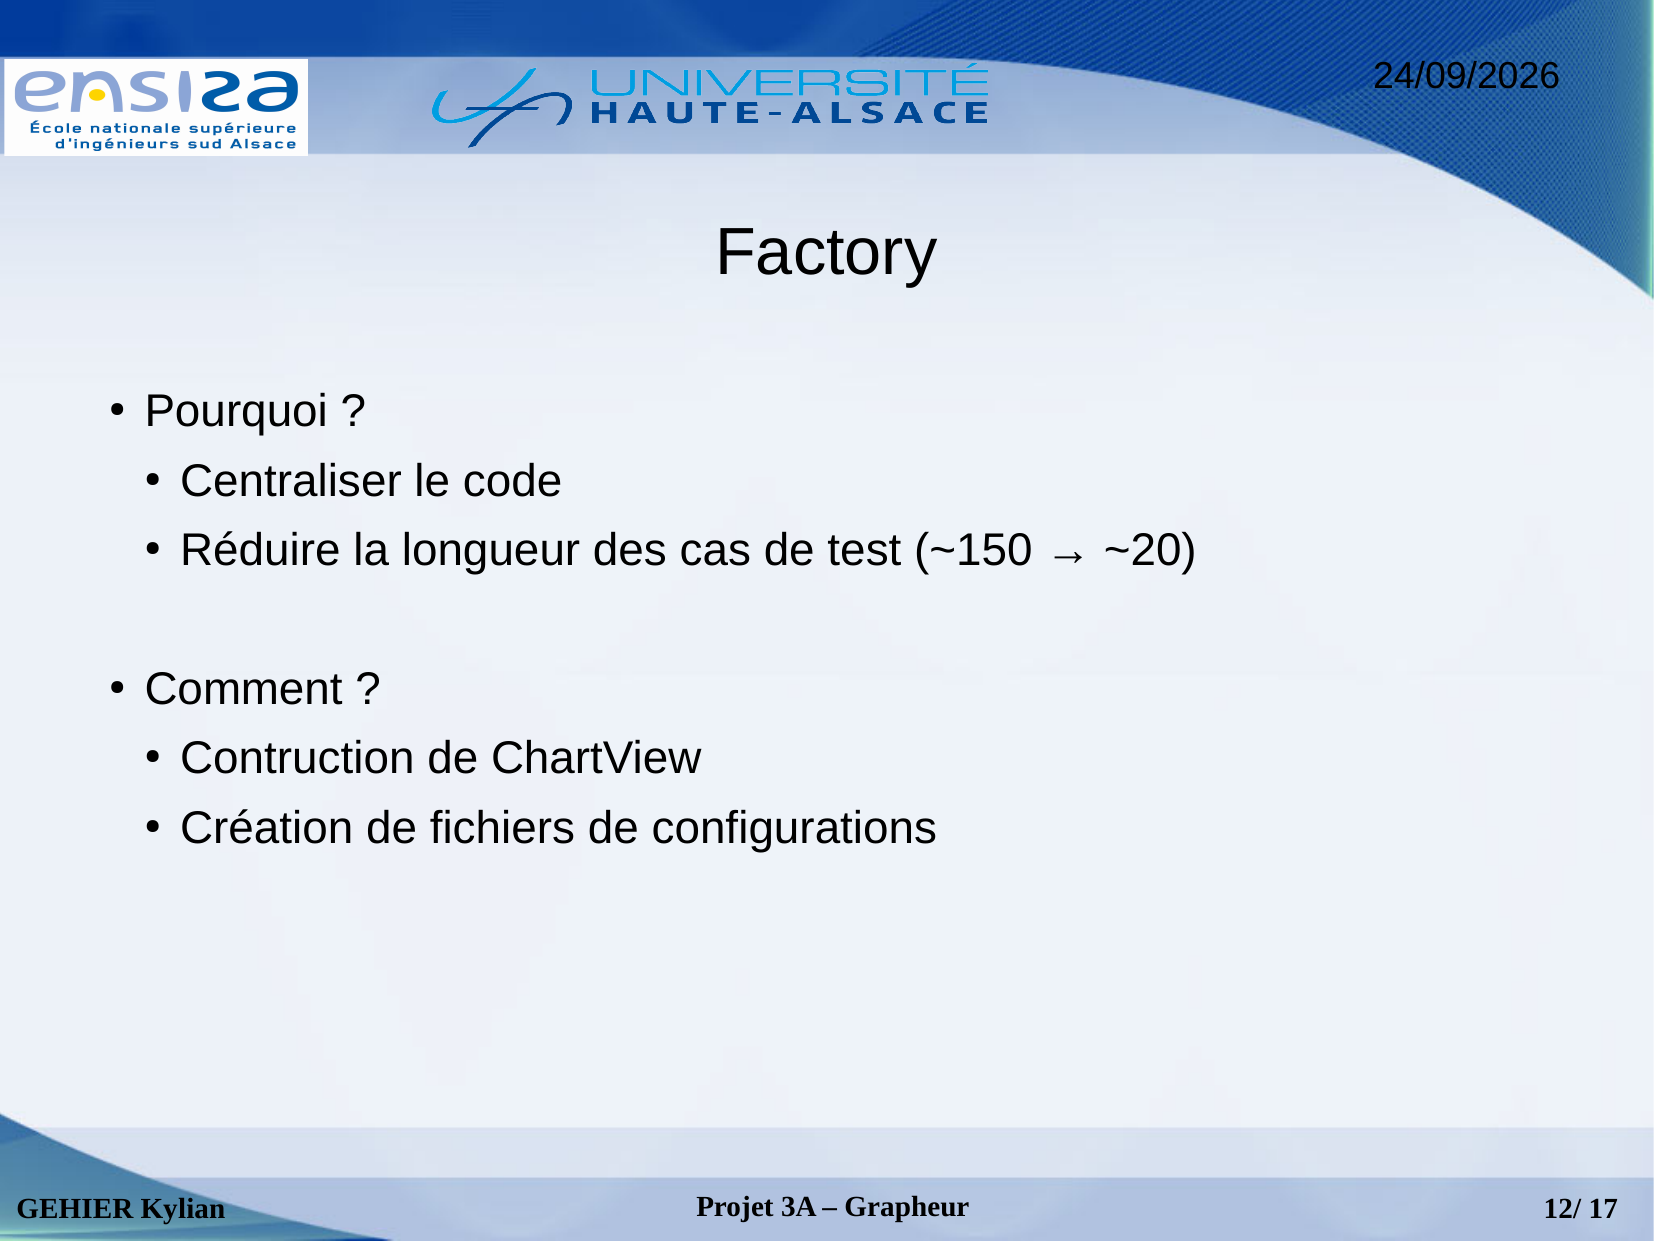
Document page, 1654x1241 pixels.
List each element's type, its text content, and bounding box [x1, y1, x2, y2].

picture [0, 0, 1654, 1241]
title Factory [118, 192, 1536, 310]
text_box Pourquoi ? Centraliser le code Réduire la longueur des cas de test (~150 → ~20) Comment ? Contruction de ChartView Création de fichiers de configurations [94, 377, 1512, 928]
